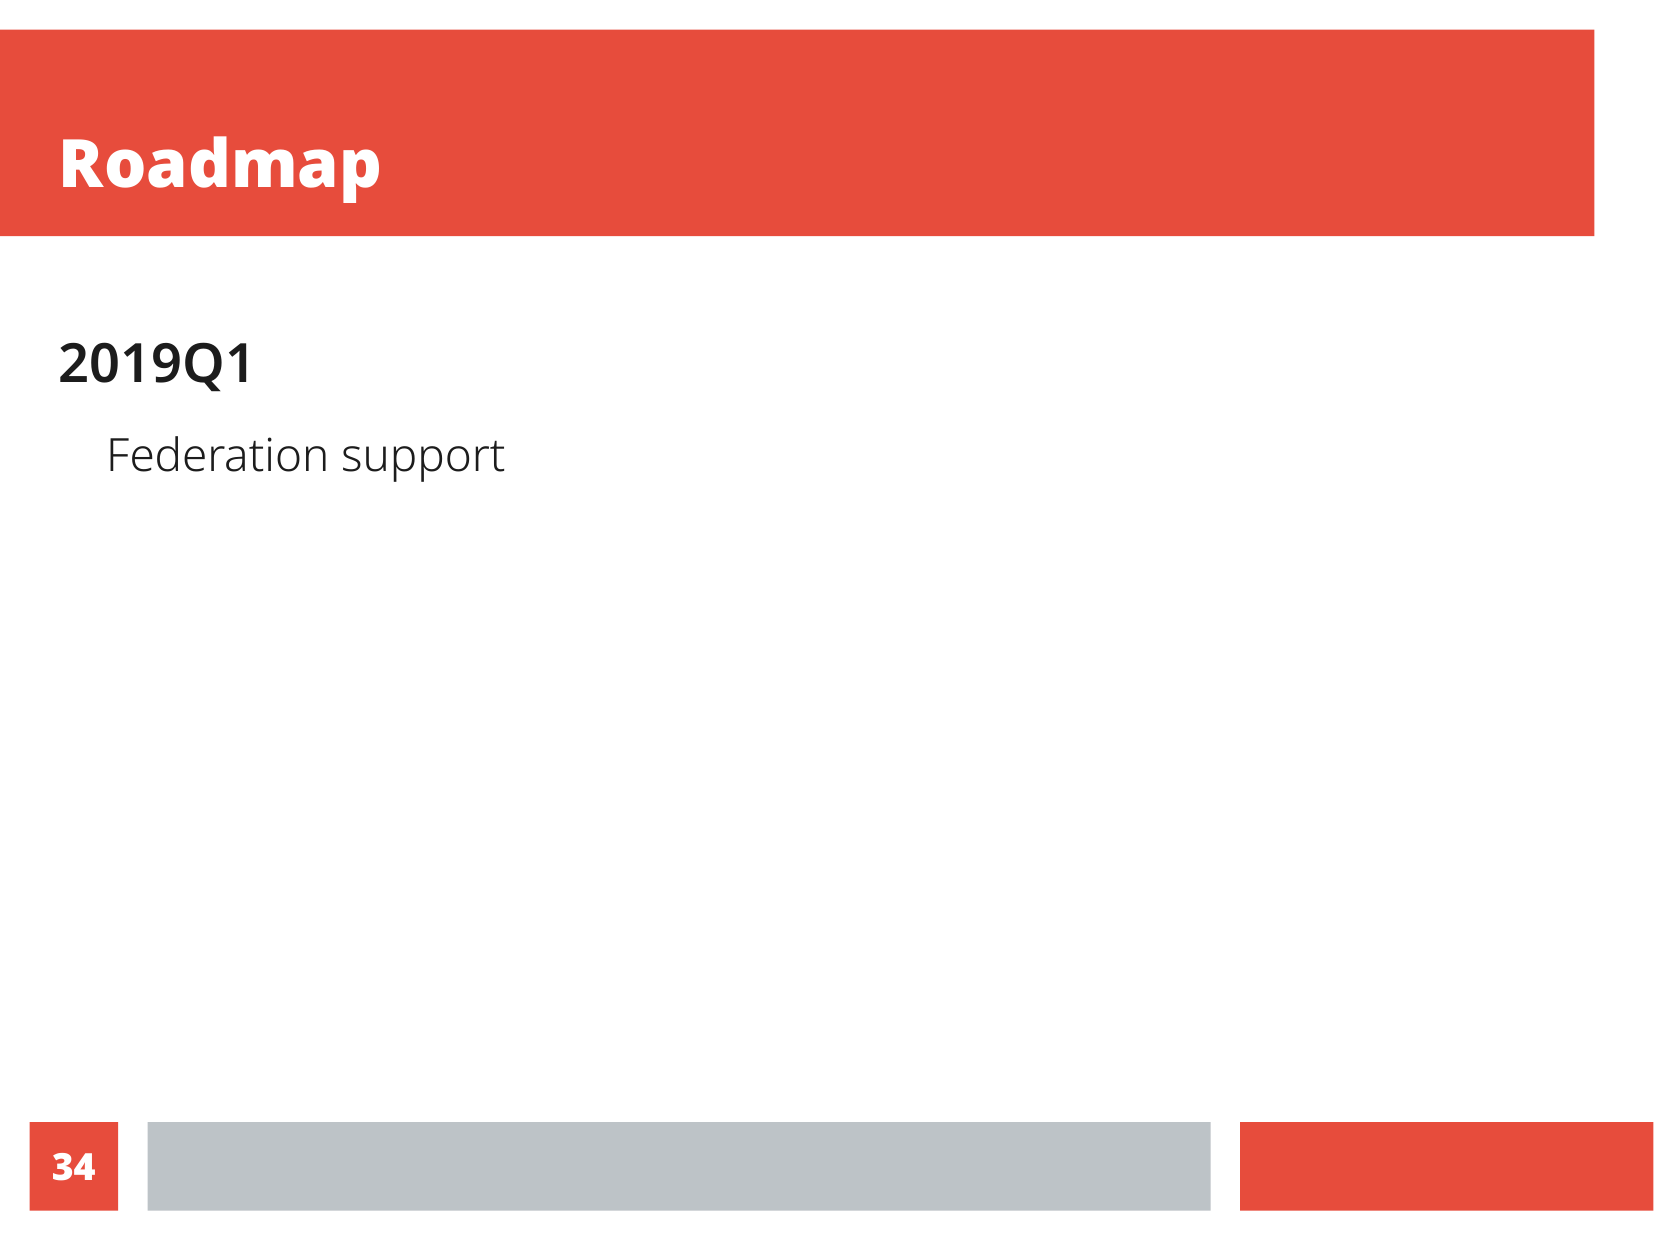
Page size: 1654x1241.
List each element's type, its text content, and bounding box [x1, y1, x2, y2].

title Roadmap [59, 59, 1595, 207]
list 2019Q1 Federation support [59, 324, 1565, 1093]
